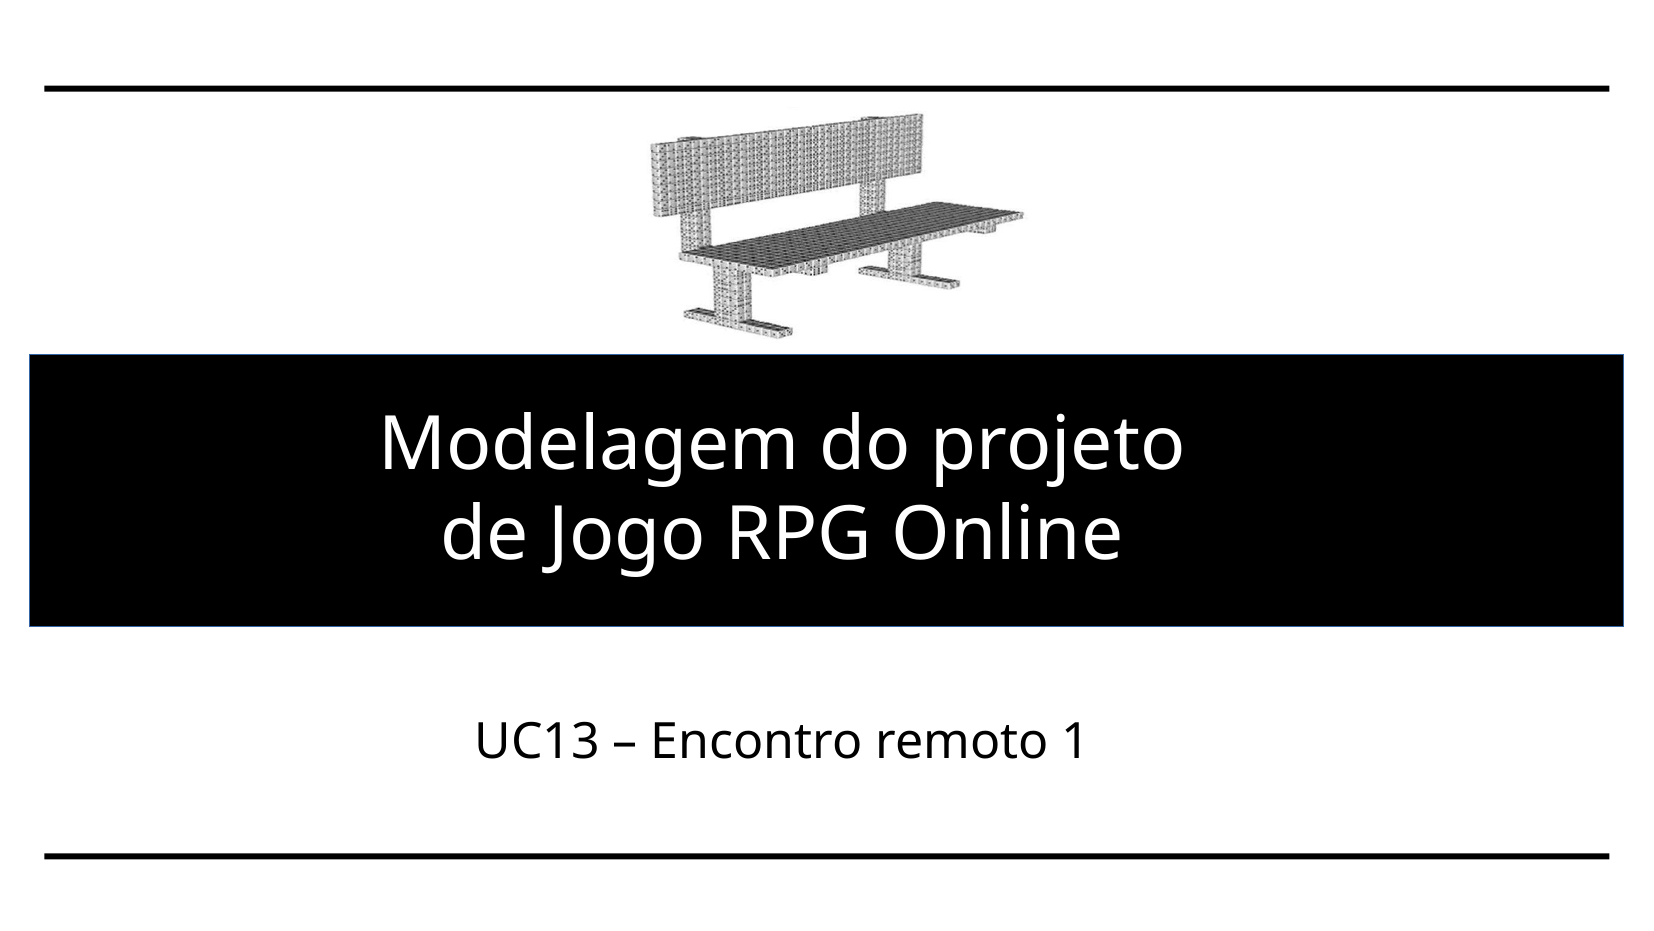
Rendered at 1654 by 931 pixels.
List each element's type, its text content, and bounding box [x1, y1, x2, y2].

text_box [29, 354, 1624, 627]
picture [621, 106, 1032, 343]
text_box UC13 – Encontro remoto 1 [324, 708, 1240, 768]
text_box Modelagem do projeto de Jogo RPG Online [324, 454, 1240, 514]
